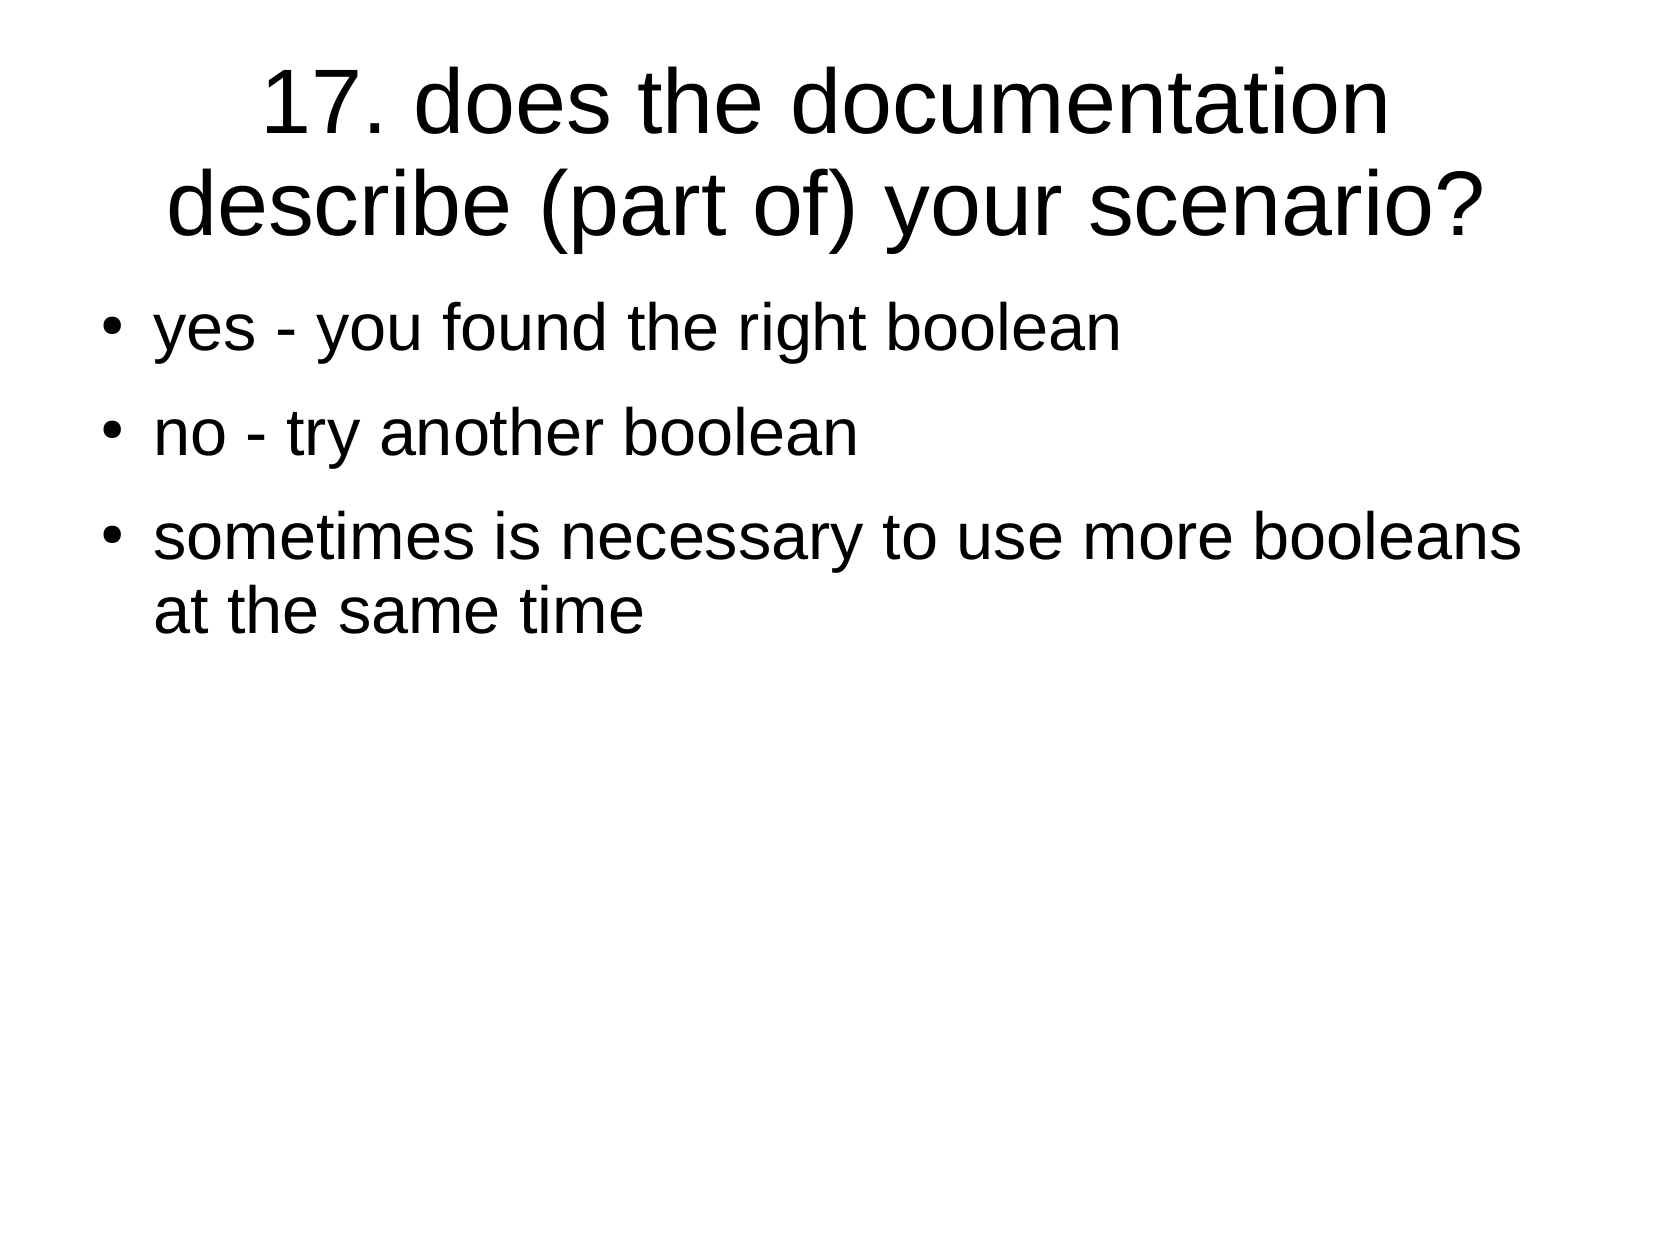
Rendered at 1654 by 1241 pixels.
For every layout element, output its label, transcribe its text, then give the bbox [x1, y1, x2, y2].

title 17. does the documentation describe (part of) your scenario? [82, 49, 1571, 257]
list yes - you found the right boolean no - try another boolean sometimes is necessary to use more booleans at the same time [82, 290, 1571, 1010]
